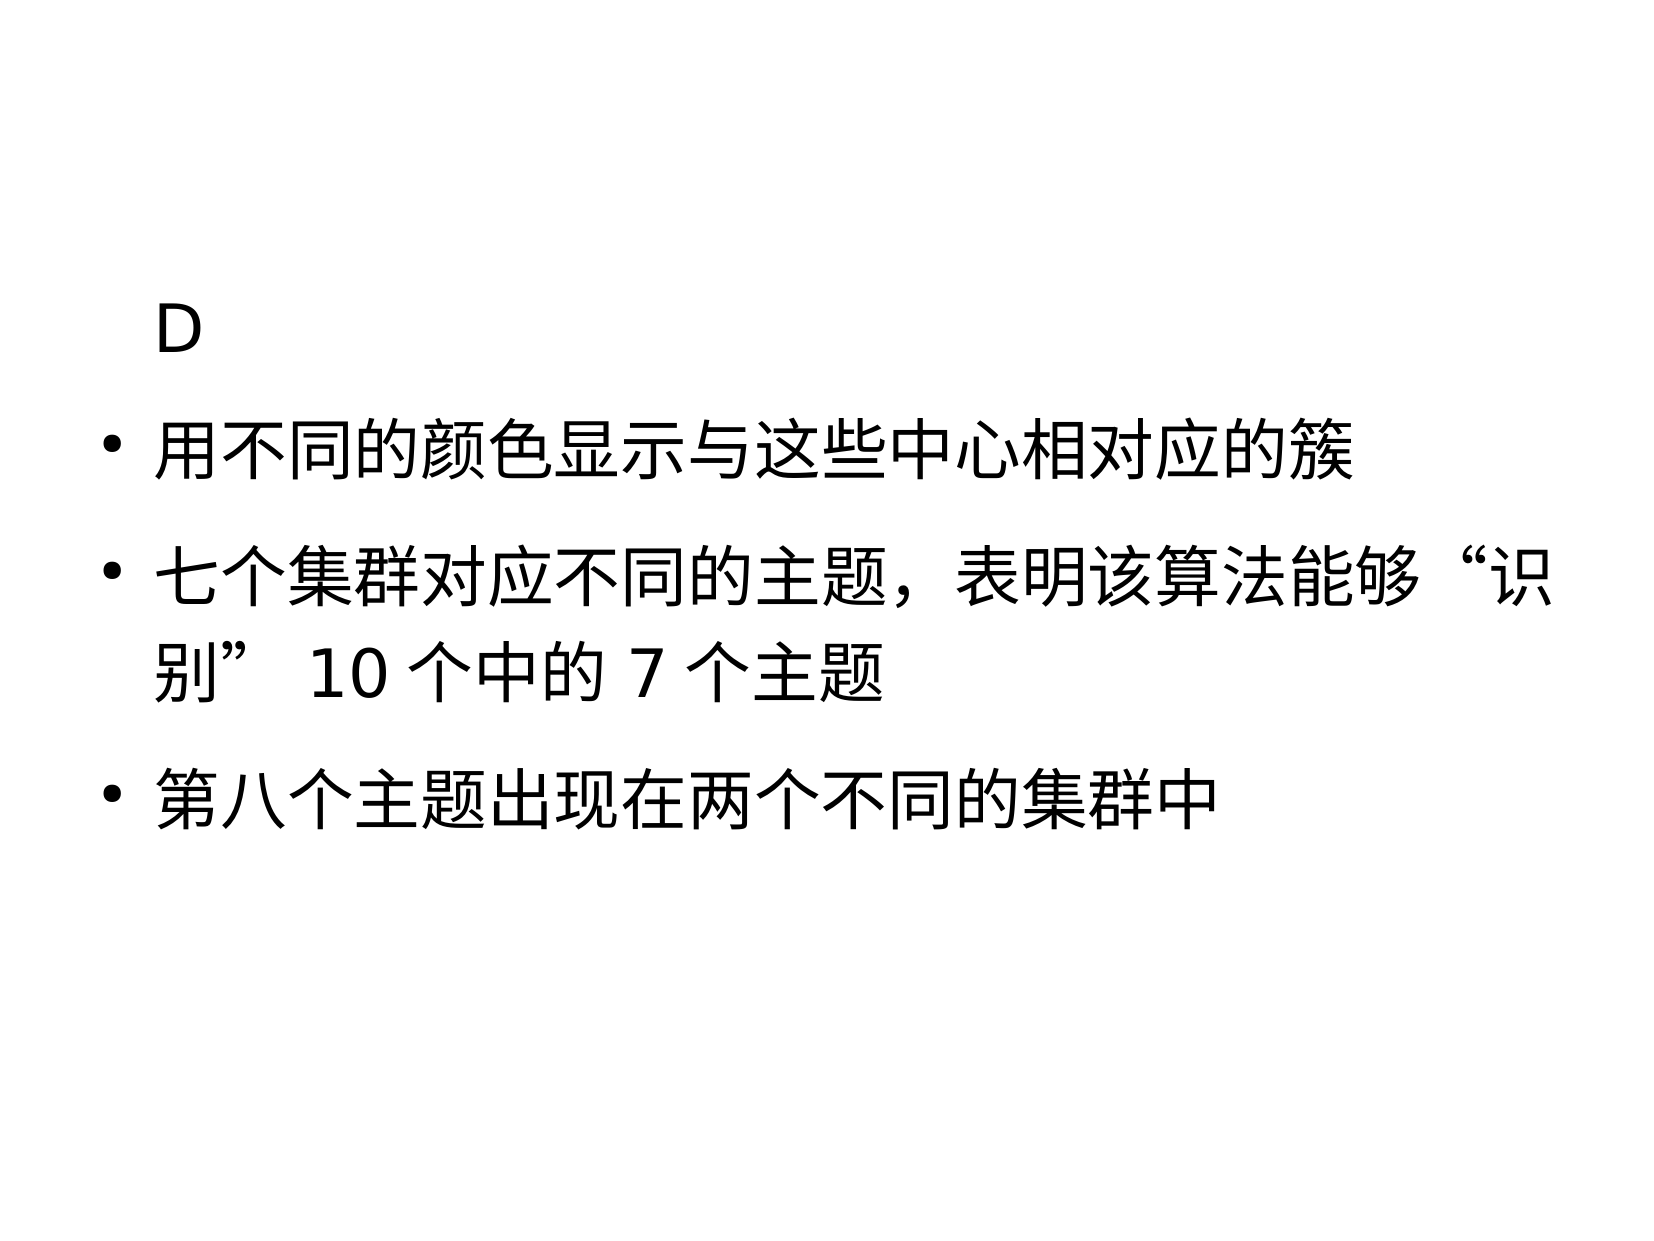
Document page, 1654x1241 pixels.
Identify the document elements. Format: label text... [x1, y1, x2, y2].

list D 用不同的颜色显示与这些中心相对应的簇 七个集群对应不同的主题，表明该算法能够“识别”10个中的7个主题 第八个主题出现在两个不同的集群中 [82, 290, 1571, 1010]
